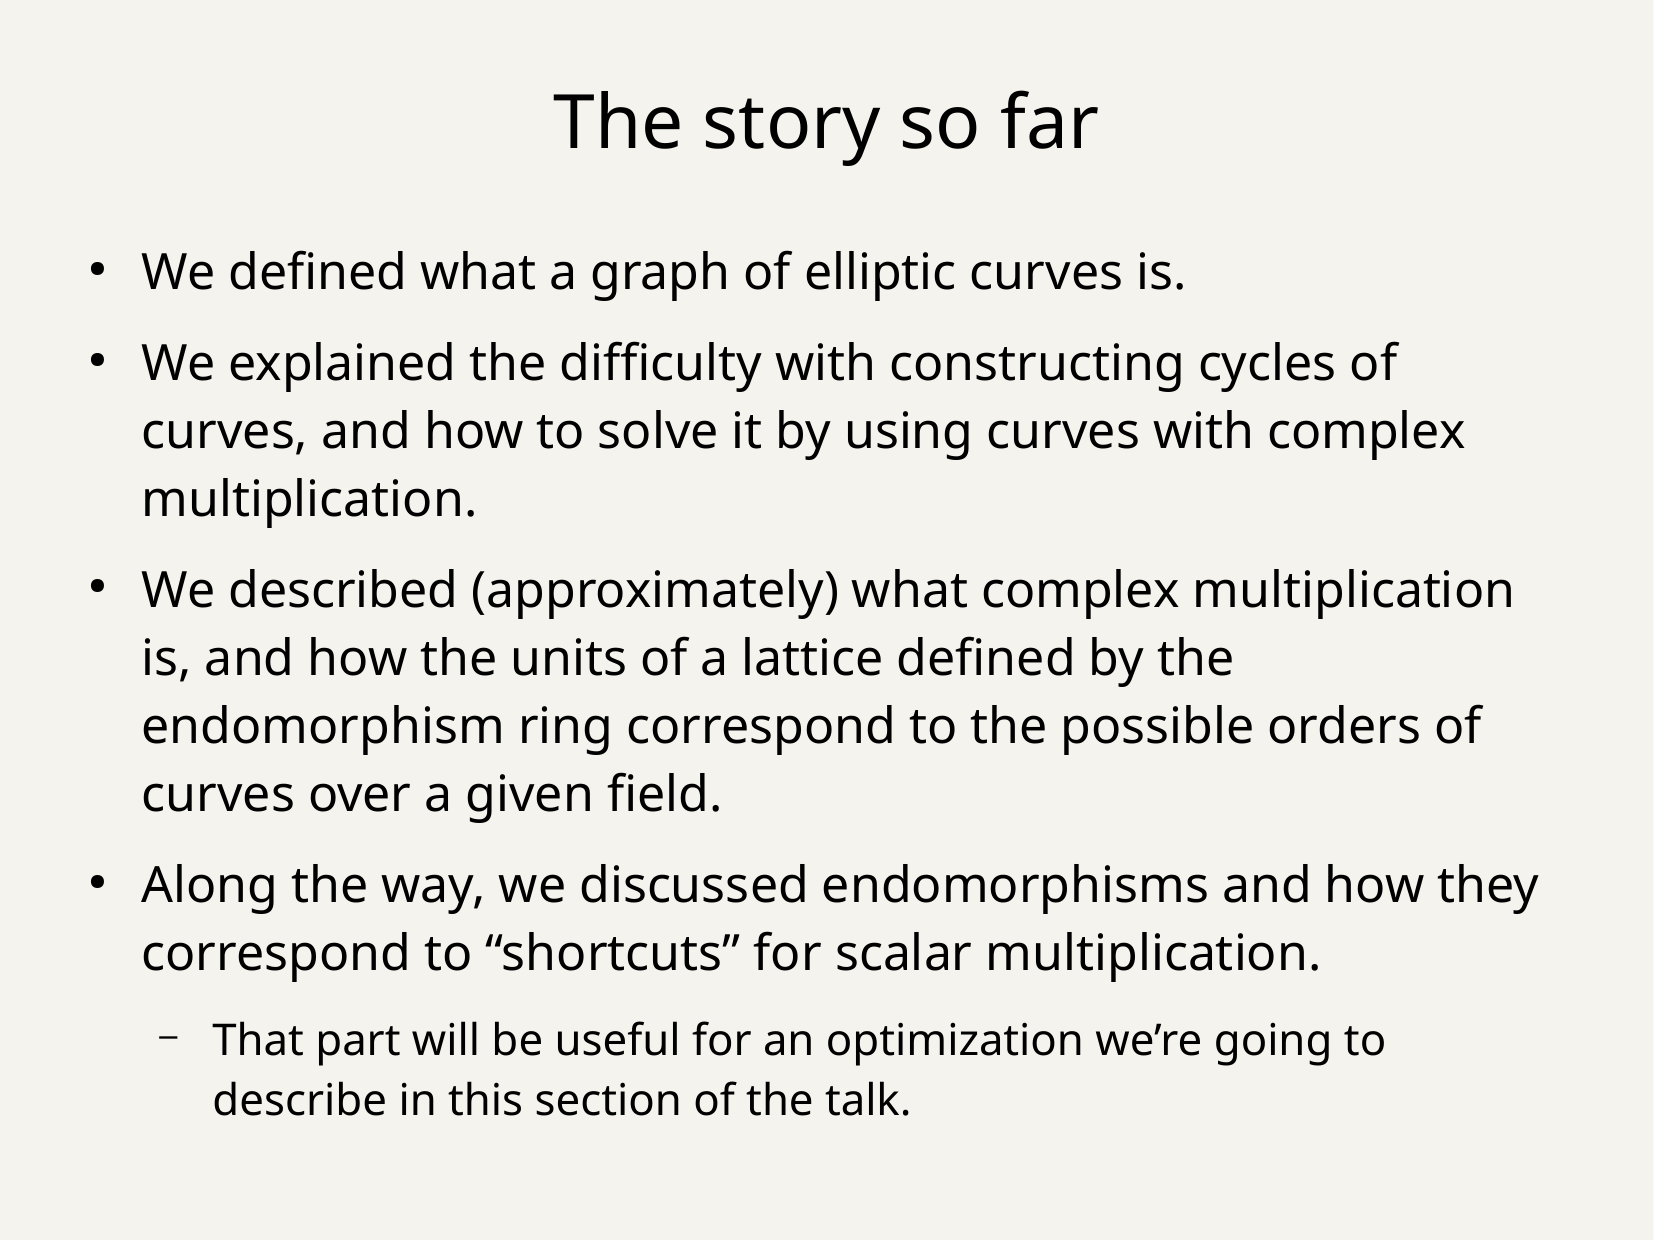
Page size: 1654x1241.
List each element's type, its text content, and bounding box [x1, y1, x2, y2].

list We defined what a graph of elliptic curves is. We explained the difficulty with constructing cycles of curves, and how to solve it by using curves with complex multiplication. We described (approximately) what complex multiplication is, and how the units of a lattice defined by the endomorphism ring correspond to the possible orders of curves over a given field. Along the way, we discussed endomorphisms and how they correspond to “shortcuts” for scalar multiplication. That part will be useful for an optimization we’re going to describe in this section of the talk. [70, 236, 1571, 1146]
title The story so far [82, 49, 1571, 189]
